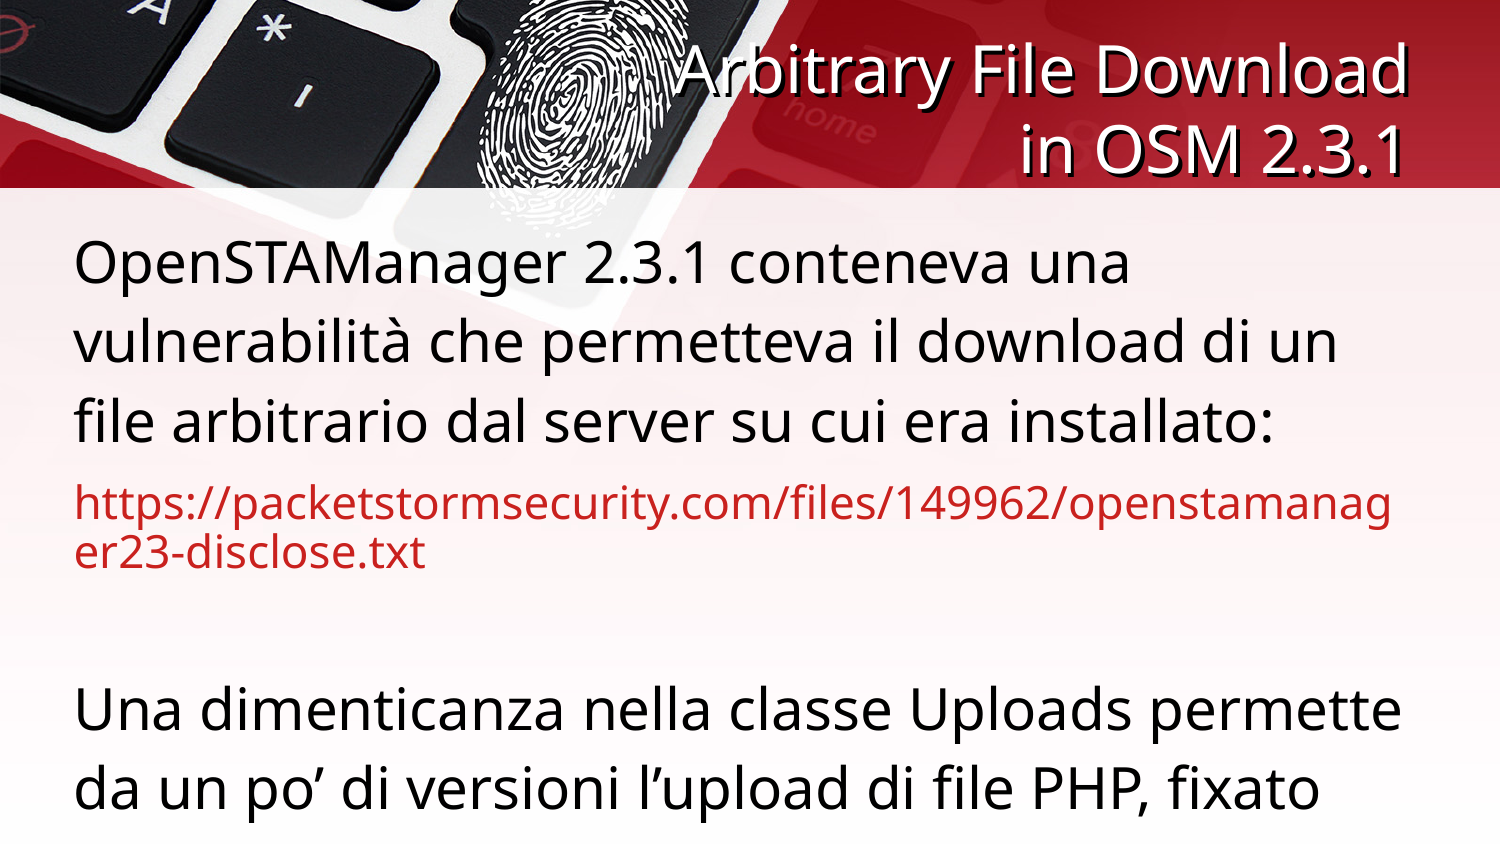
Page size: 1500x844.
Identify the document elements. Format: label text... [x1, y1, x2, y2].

picture [0, 0, 1500, 844]
list OpenSTAManager 2.3.1 conteneva una vulnerabilità che permetteva il download di un file arbitrario dal server su cui era installato: https://packetstormsecurity.com/files/149962/openstamanager23-disclose.txt Una dimenticanza nella classe Uploads permette da un po’ di versioni l’upload di file PHP, fixato per ora nella 2.4.20 in arrivo! [73, 221, 1418, 752]
title Arbitrary File Download in OSM 2.3.1 [73, 46, 1427, 168]
